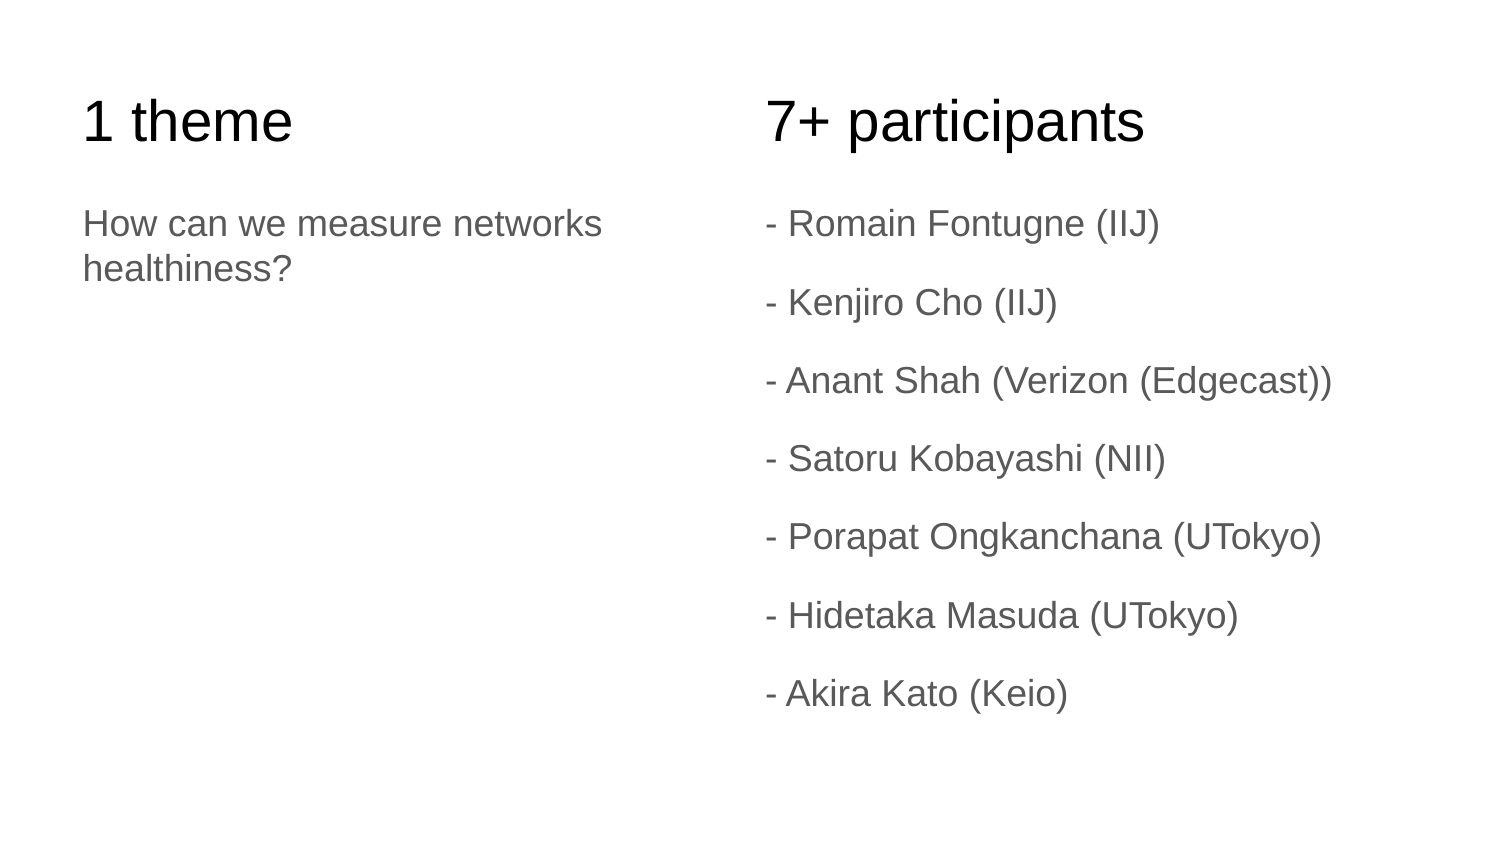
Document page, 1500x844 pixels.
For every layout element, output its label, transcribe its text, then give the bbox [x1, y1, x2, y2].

list - Romain Fontugne (IIJ) - Kenjiro Cho (IIJ) - Anant Shah (Verizon (Edgecast)) - Satoru Kobayashi (NII) - Porapat Ongkanchana (UTokyo) - Hidetaka Masuda (UTokyo) - Akira Kato (Keio) [750, 184, 1449, 745]
list How can we measure networks healthiness? [67, 184, 710, 406]
title 1 theme [67, 68, 790, 163]
title 7+ participants [790, 68, 1449, 163]
